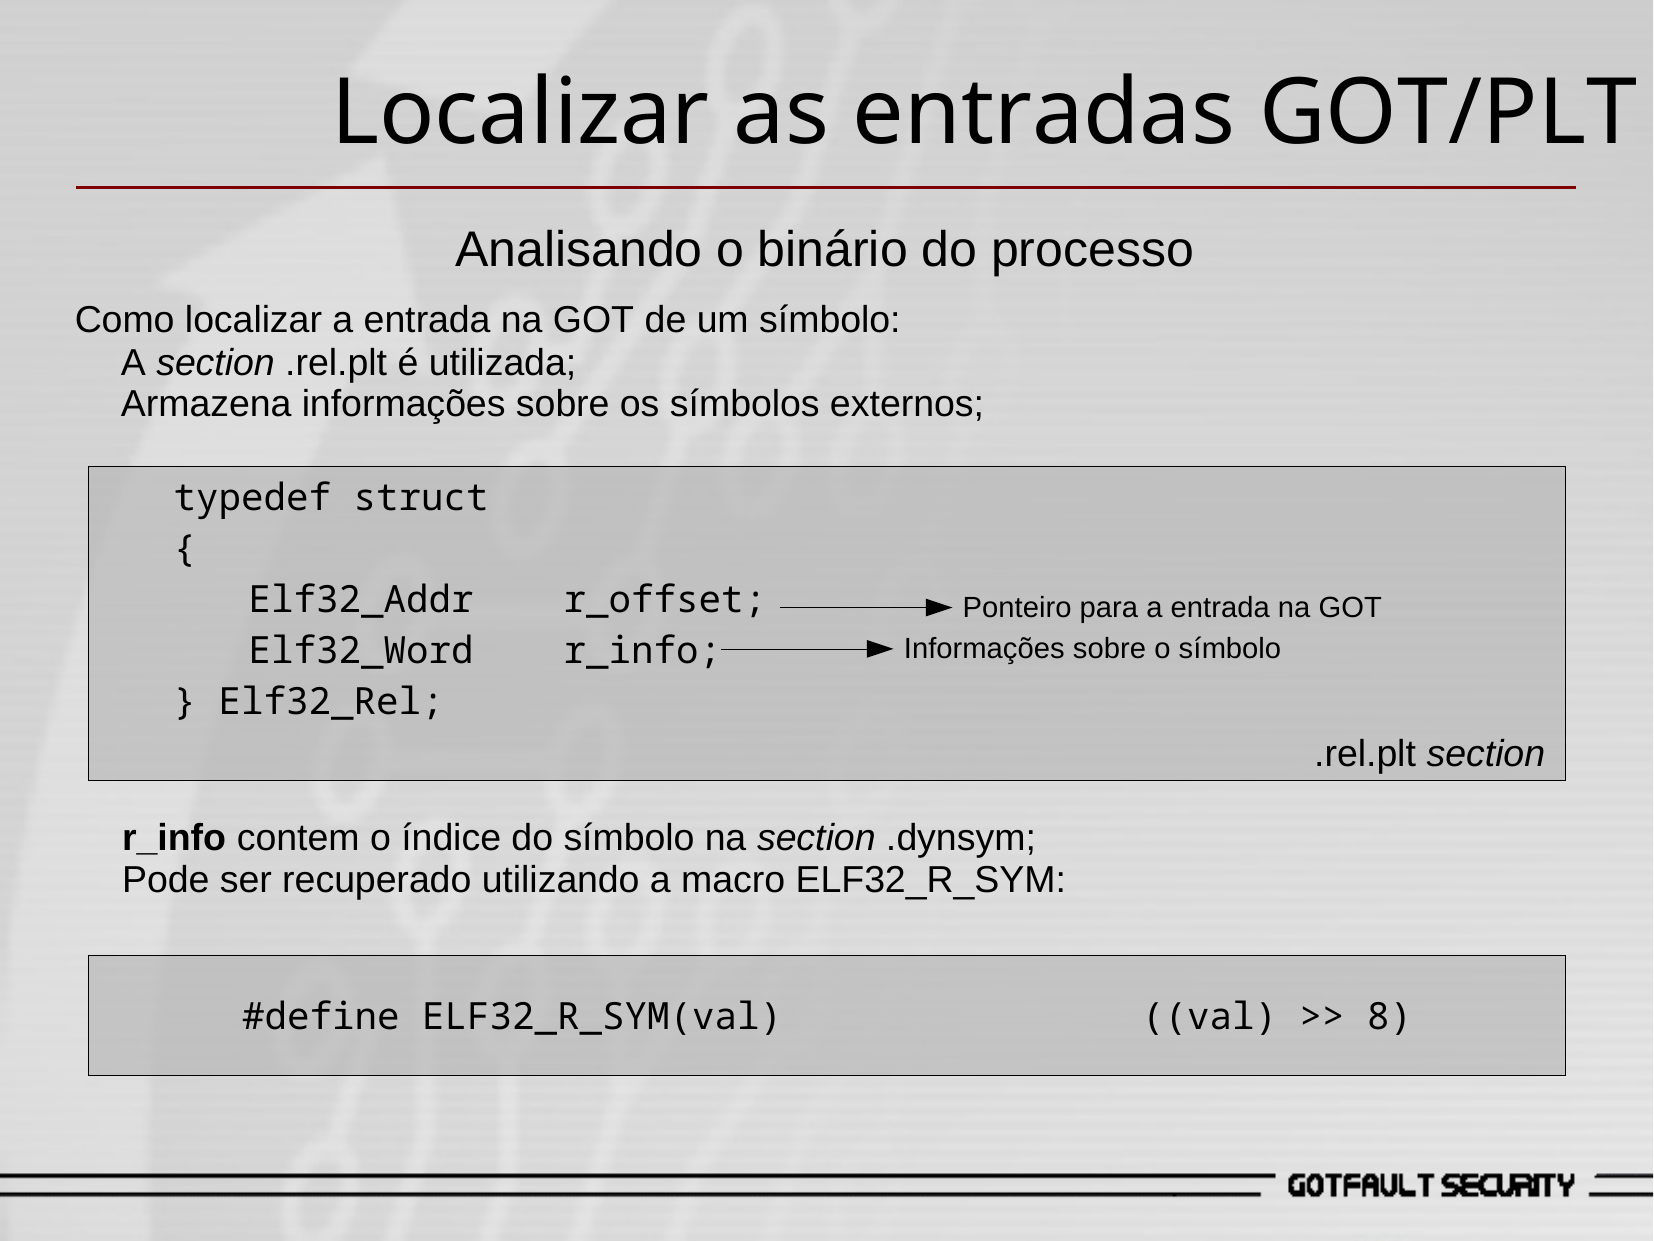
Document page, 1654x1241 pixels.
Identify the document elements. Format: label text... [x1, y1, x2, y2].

text_box .rel.plt section [1303, 729, 1575, 784]
text_box Analisando o binário do processo [52, 213, 1598, 291]
text_box r_info contem o índice do símbolo na section .dynsym; Pode ser recuperado utilizando a macro ELF32_R_SYM: [101, 813, 1444, 915]
text_box Localizar as entradas GOT/PLT [15, 37, 1653, 196]
picture [0, 0, 1654, 1241]
text_box typedef struct { Elf32_Addr r_offset; Elf32_Word r_info; } Elf32_Rel; [88, 466, 1566, 781]
text_box #define ELF32_R_SYM(val) ((val) >> 8) [88, 955, 1566, 1076]
text_box Como localizar a entrada na GOT de um símbolo: A section .rel.plt é utilizada; Armazena informações sobre os símbolos externos; [60, 291, 1156, 447]
text_box Ponteiro para a entrada na GOT [952, 587, 1403, 631]
text_box Informações sobre o símbolo [893, 629, 1344, 672]
